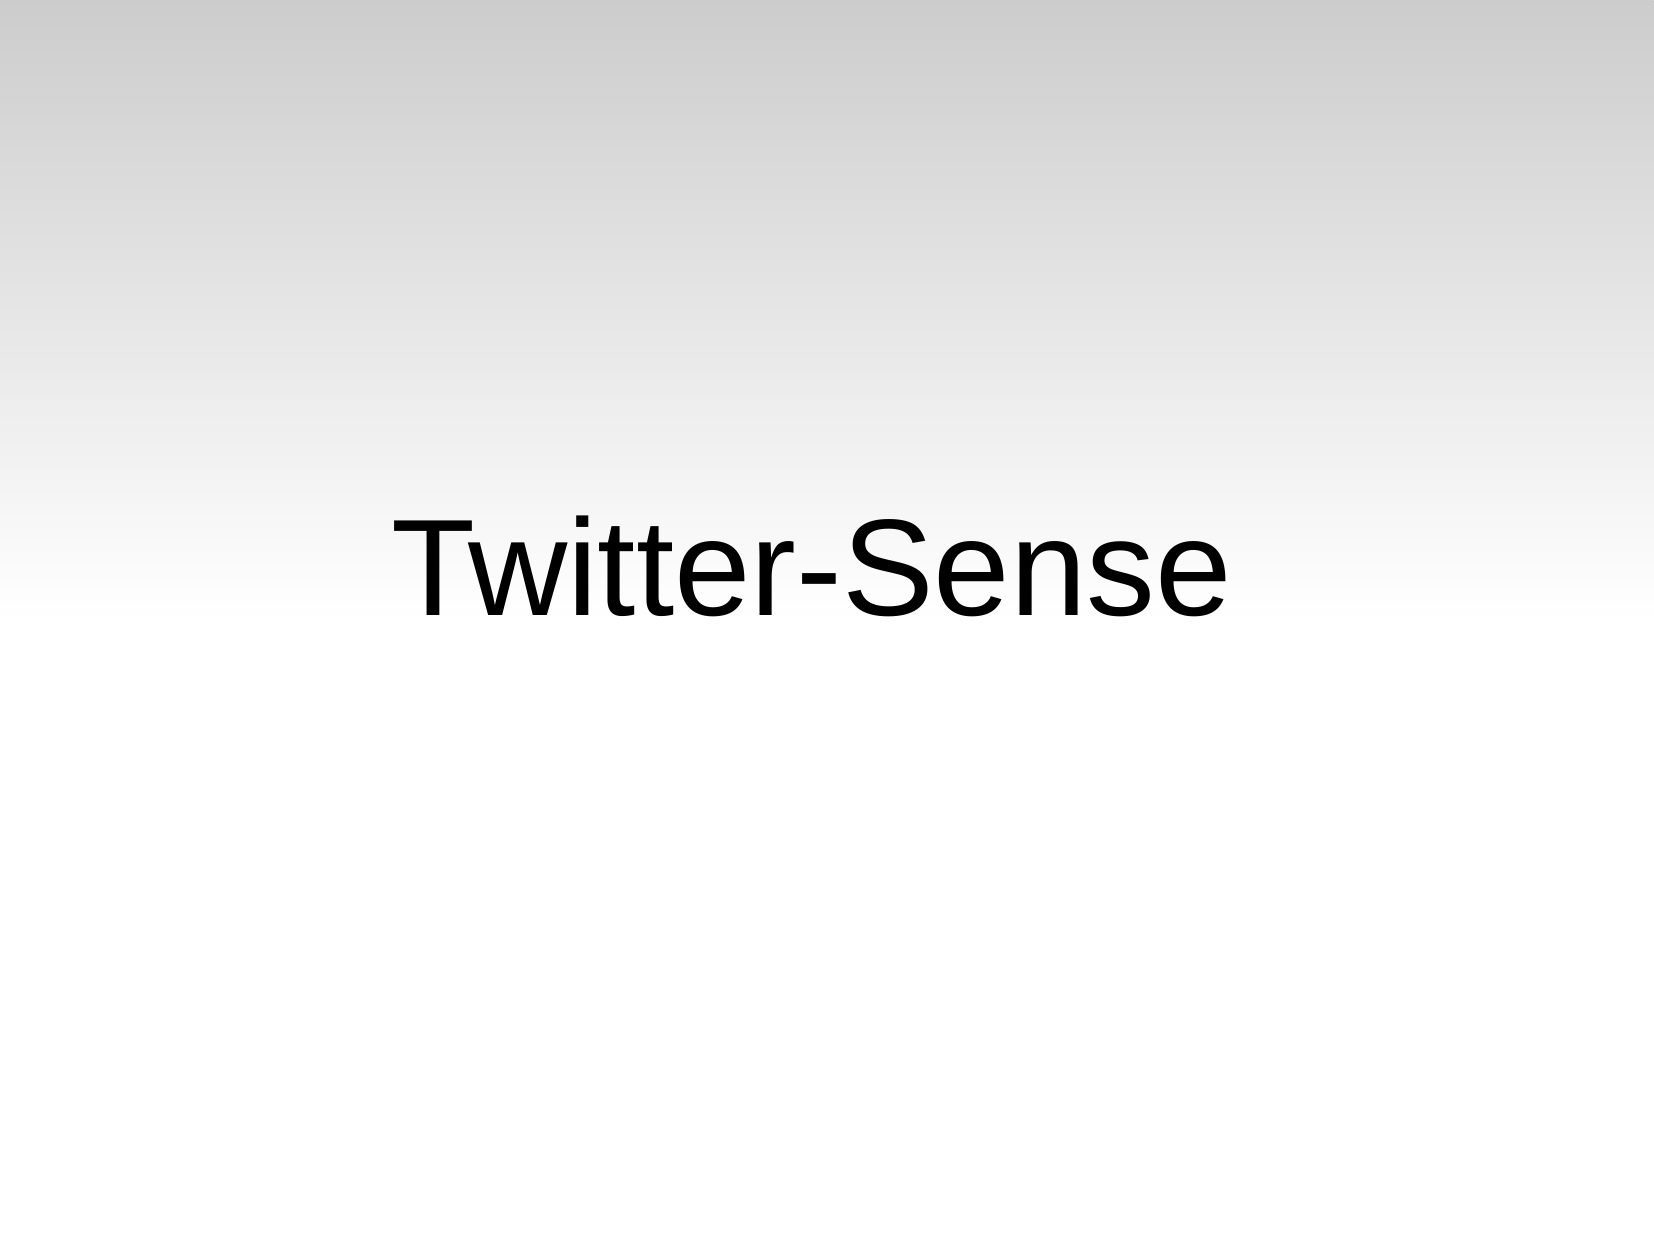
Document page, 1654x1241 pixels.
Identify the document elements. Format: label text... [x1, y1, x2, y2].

text_box Twitter-Sense [377, 483, 1248, 652]
